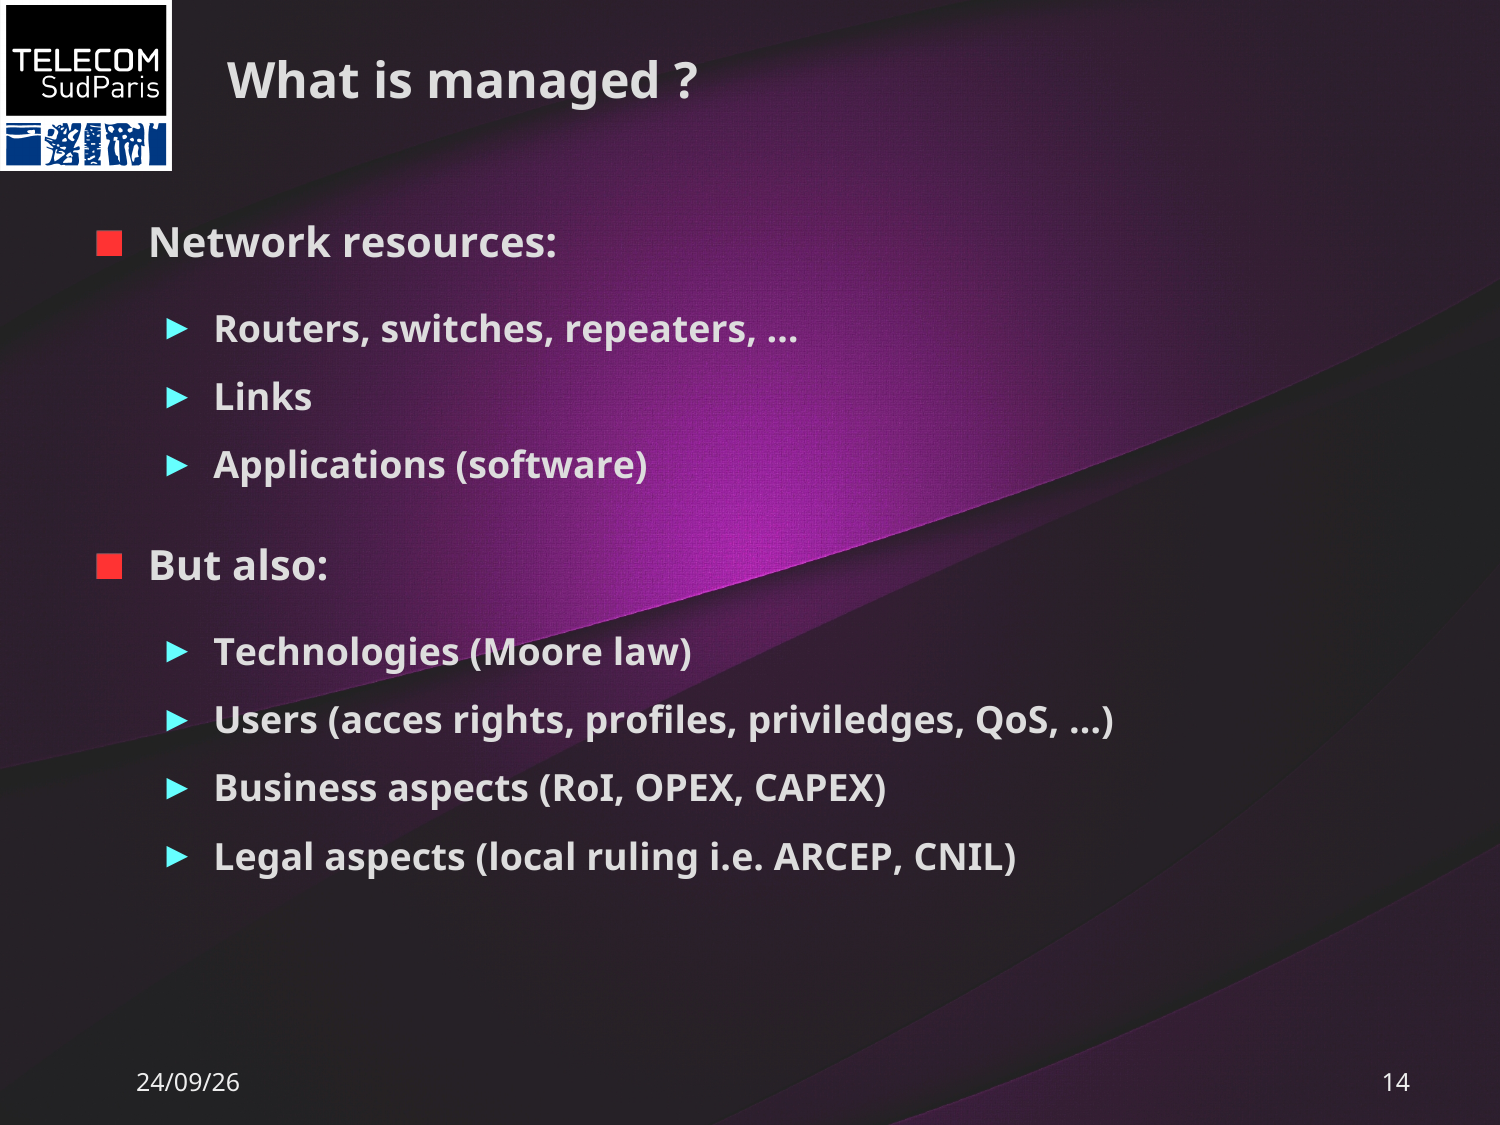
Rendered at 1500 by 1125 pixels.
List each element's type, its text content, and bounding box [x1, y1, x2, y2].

list Network resources: Routers, switches, repeaters, … Links Applications (software) But also: Technologies (Moore law) Users (acces rights, profiles, priviledges, QoS, …) Business aspects (RoI, OPEX, CAPEX) Legal aspects (local ruling i.e. ARCEP, CNIL) [76, 207, 1427, 977]
title What is managed ? [212, 19, 1406, 138]
picture [0, 0, 1500, 1125]
